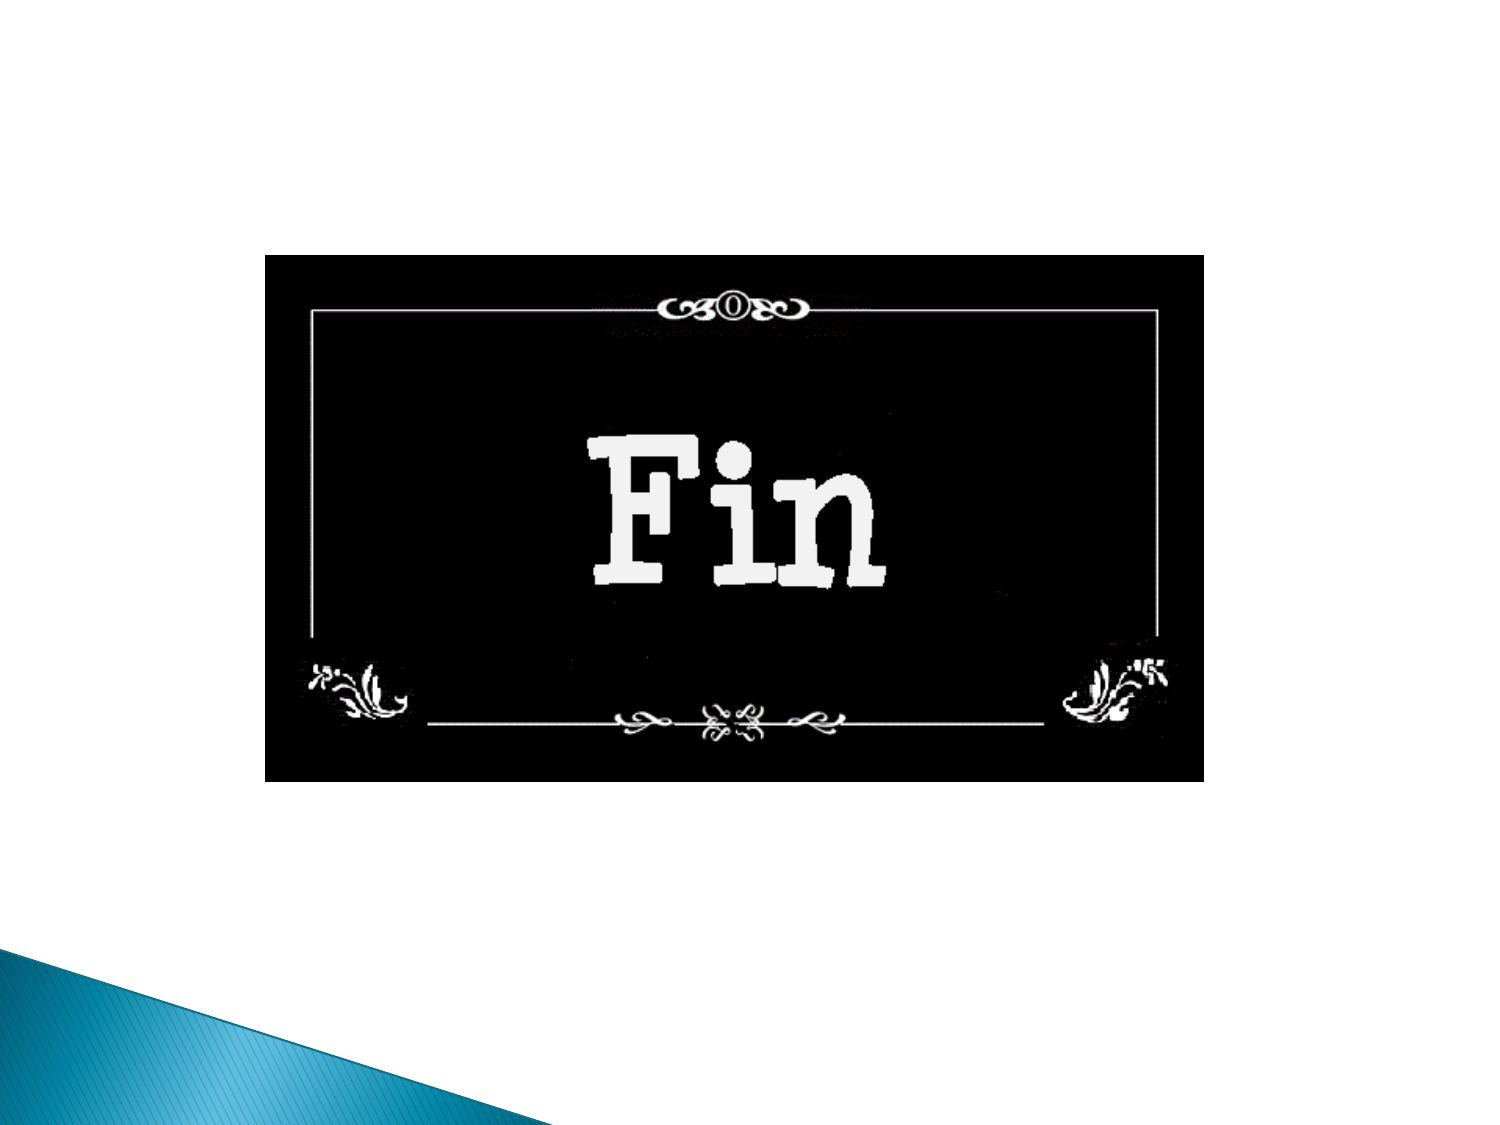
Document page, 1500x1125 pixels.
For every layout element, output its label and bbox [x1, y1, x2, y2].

picture [265, 255, 1204, 782]
